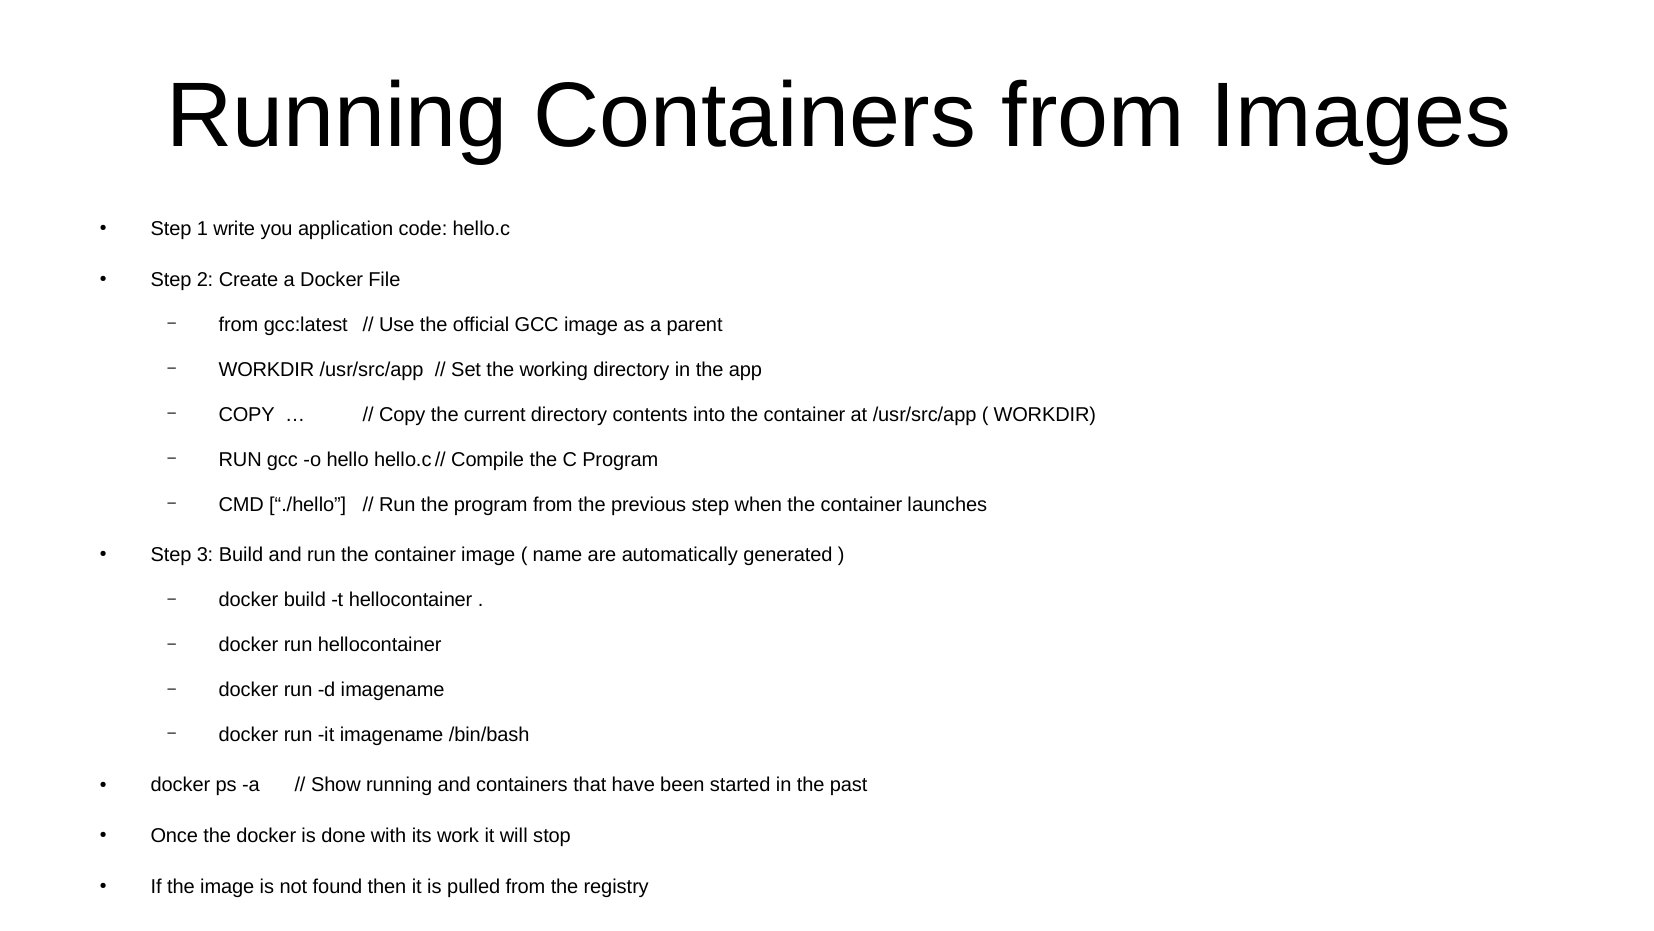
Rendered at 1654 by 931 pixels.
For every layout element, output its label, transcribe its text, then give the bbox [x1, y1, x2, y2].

title Running Containers from Images [82, 37, 1571, 193]
list Step 1 write you application code: hello.c Step 2: Create a Docker File from gcc:latest // Use the official GCC image as a parent WORKDIR /usr/src/app // Set the working directory in the app COPY … // Copy the current directory contents into the container at /usr/src/app ( WORKDIR) RUN gcc -o hello hello.c // Compile the C Program CMD [“./hello”] // Run the program from the previous step when the container launches Step 3: Build and run the container image ( name are automatically generated ) docker build -t hellocontainer . docker run hellocontainer docker run -d imagename docker run -it imagename /bin/bash docker ps -a // Show running and containers that have been started in the past Once the docker is done with its work it will stop If the image is not found then it is pulled from the registry [82, 217, 1613, 901]
